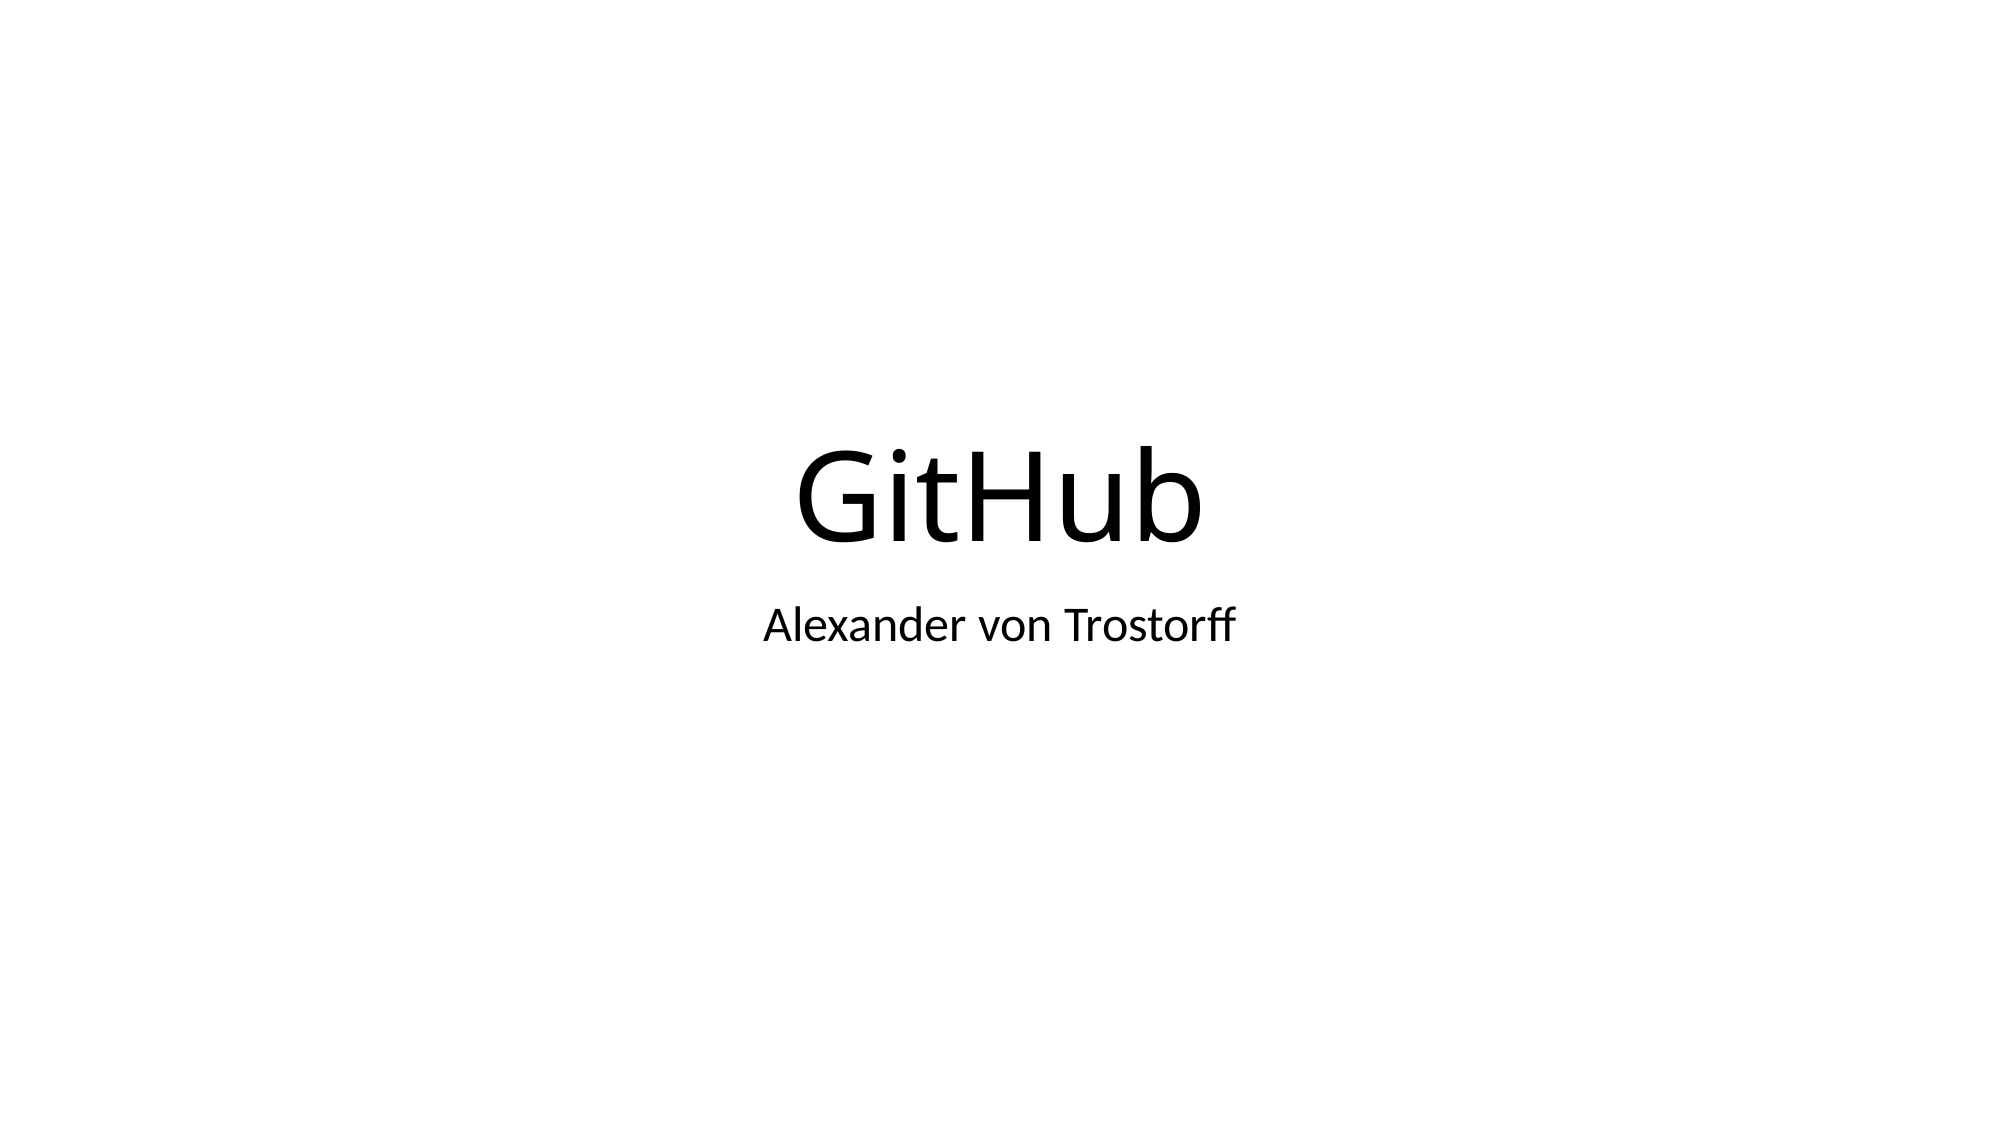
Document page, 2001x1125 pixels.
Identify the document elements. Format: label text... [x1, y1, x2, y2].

subtitle Alexander von Trostorff [249, 590, 1750, 863]
title GitHub [249, 184, 1750, 576]
